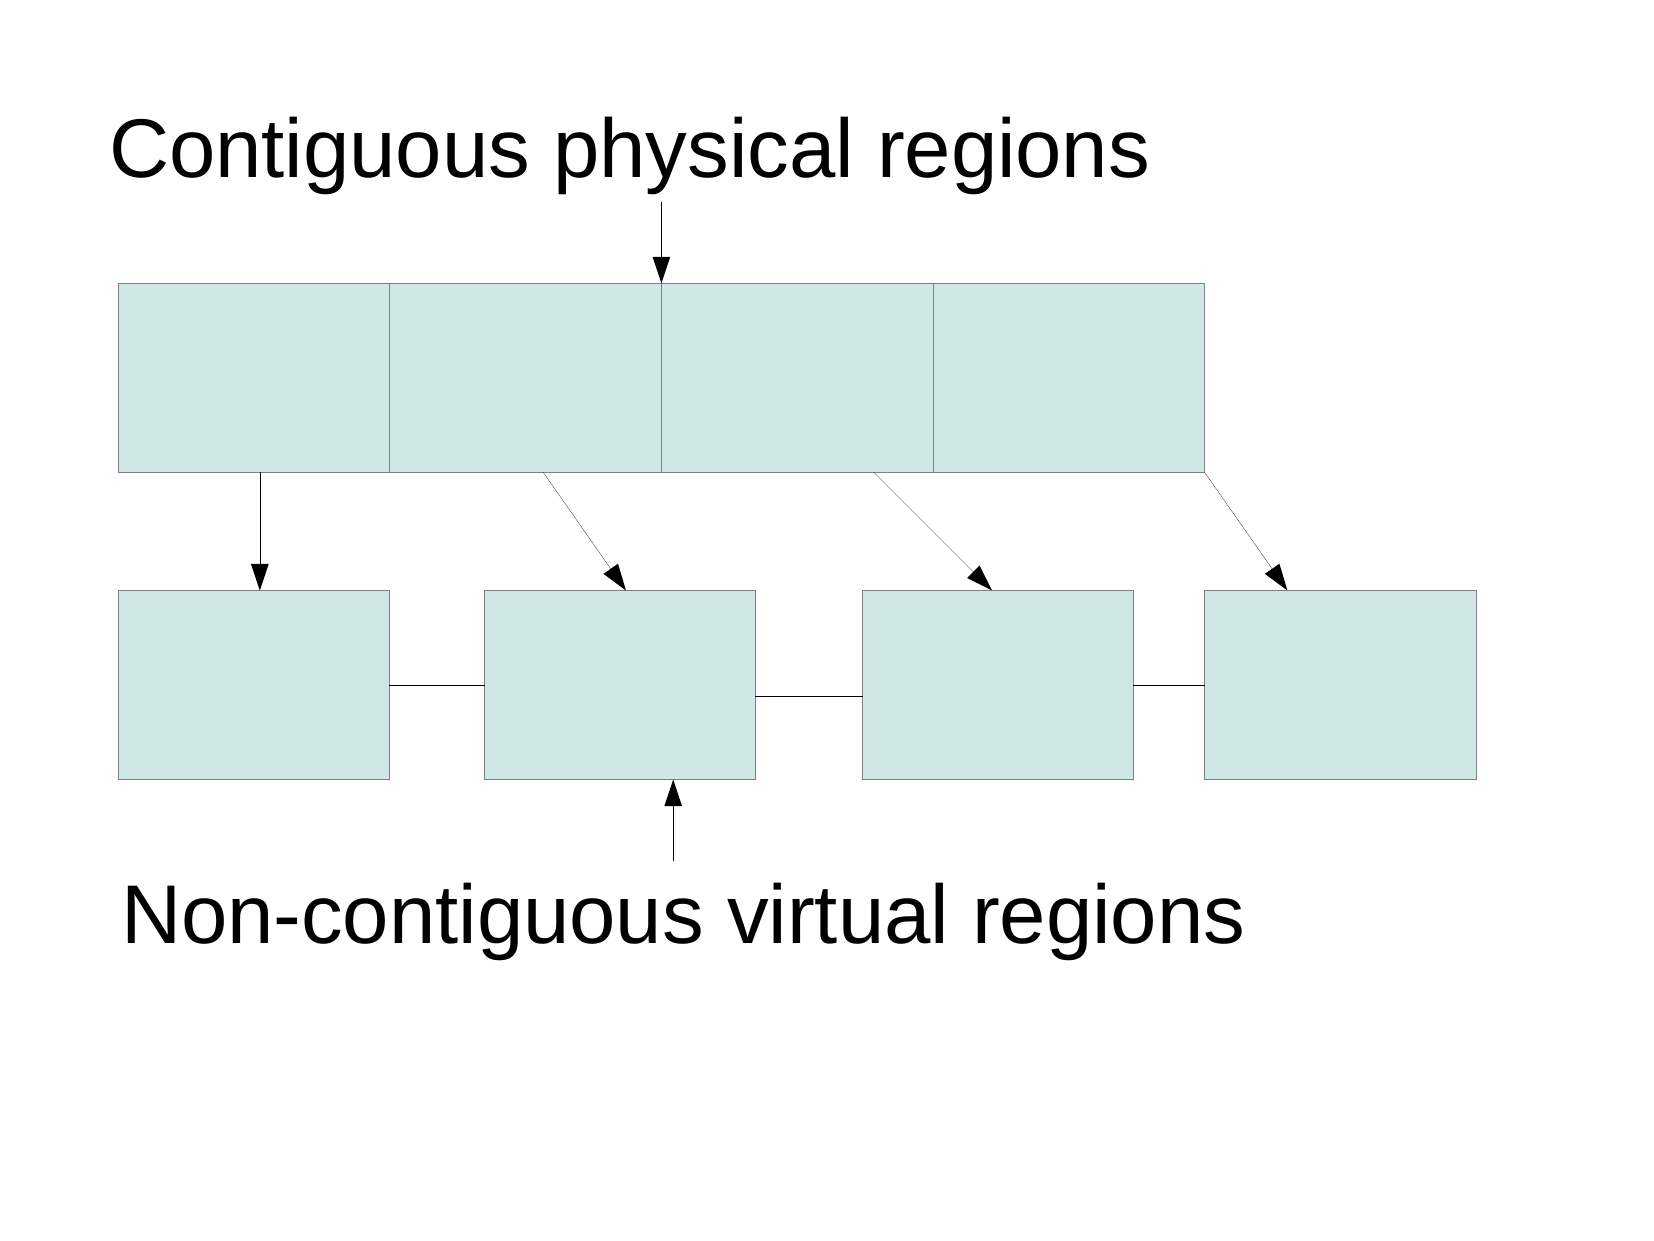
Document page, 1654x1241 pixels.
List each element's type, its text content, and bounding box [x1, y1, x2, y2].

text_box [862, 590, 1134, 780]
text_box [484, 590, 756, 780]
text_box [1204, 590, 1477, 780]
text_box Contiguous physical regions [94, 94, 1453, 203]
text_box [118, 283, 1205, 473]
text_box [118, 590, 390, 780]
text_box Non-contiguous virtual regions [106, 860, 1477, 969]
